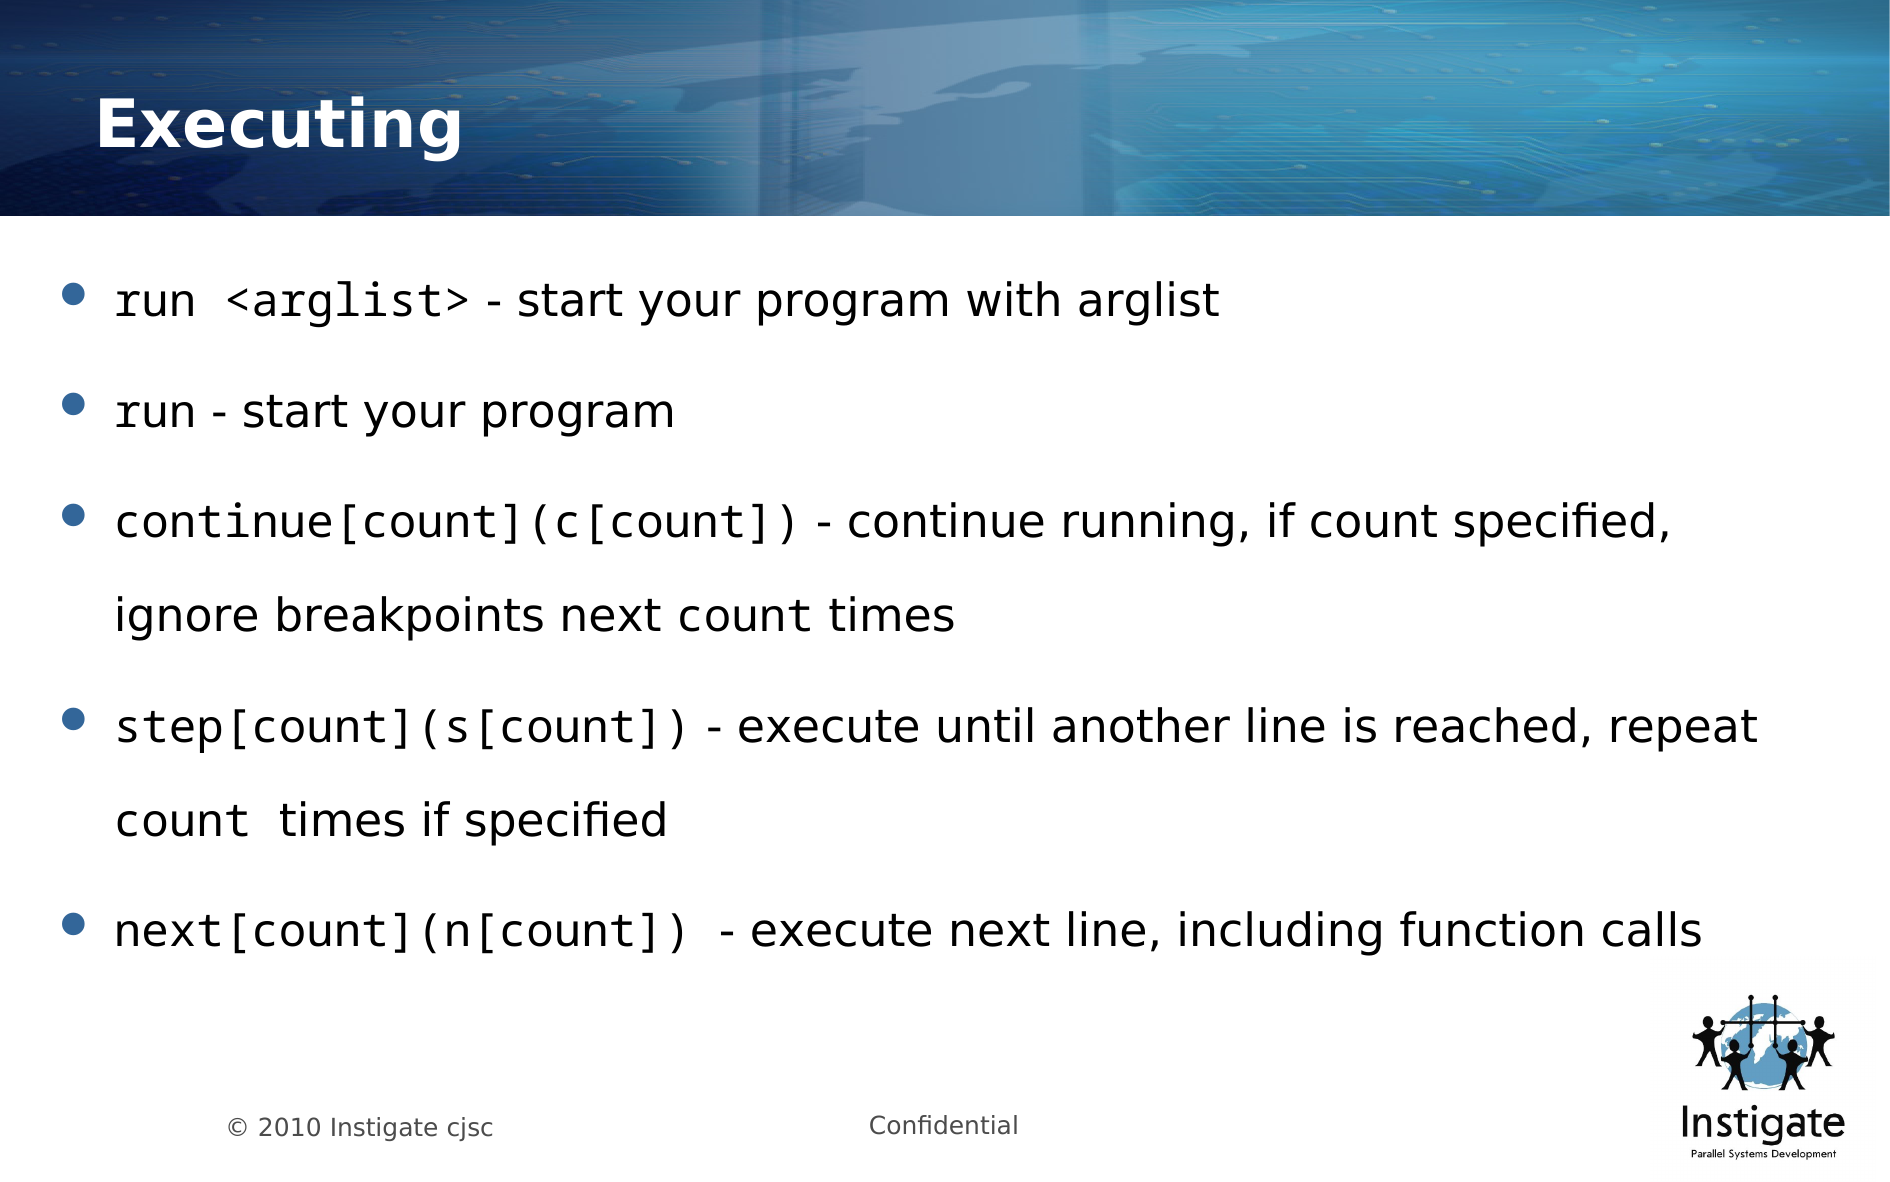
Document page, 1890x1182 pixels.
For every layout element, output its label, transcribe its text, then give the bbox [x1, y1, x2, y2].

list run <arglist> - start your program with arglist run - start your program continue[count](c[count]) - continue running, if count specified, ignore breakpoints next count times step[count](s[count]) - execute until another line is reached, repeat count times if specified next[count](n[count]) - execute next line, including function calls [59, 236, 1831, 1001]
picture [0, 0, 1890, 216]
title Executing [94, 54, 1793, 210]
picture [1650, 956, 1876, 1182]
